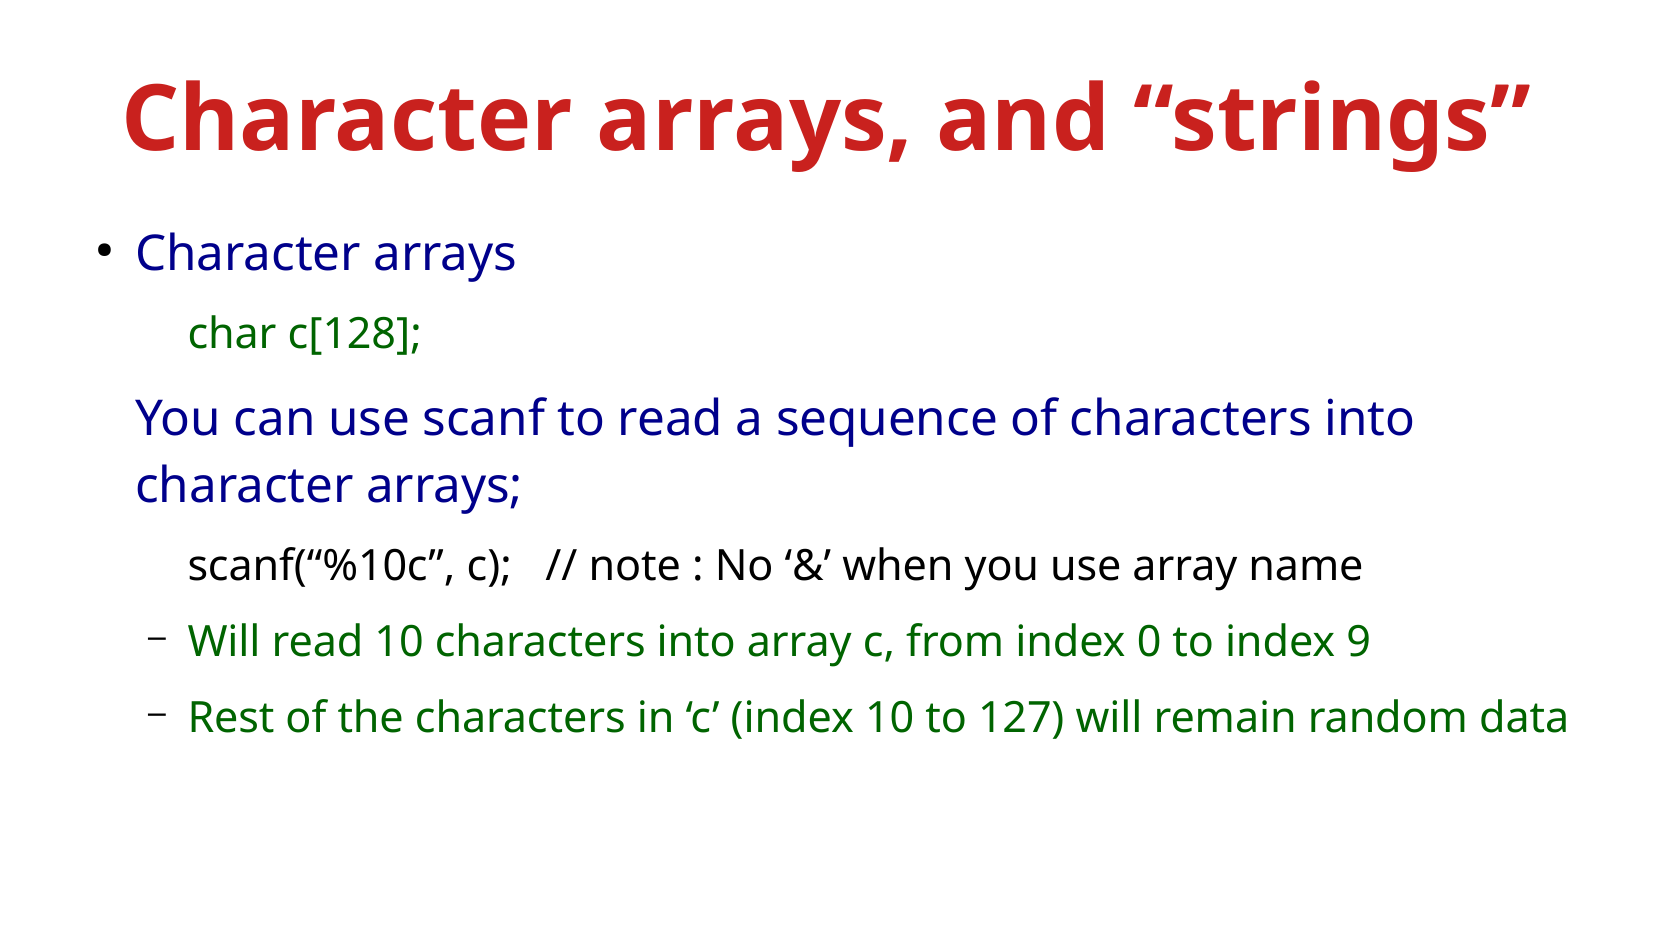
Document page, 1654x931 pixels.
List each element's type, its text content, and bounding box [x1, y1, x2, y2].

title Character arrays, and “strings” [82, 37, 1571, 193]
list Character arrays char c[128]; You can use scanf to read a sequence of characters into character arrays; scanf(“%10c”, c); // note : No ‘&’ when you use array name Will read 10 characters into array c, from index 0 to index 9 Rest of the characters in ‘c’ (index 10 to 127) will remain random data [82, 217, 1571, 758]
